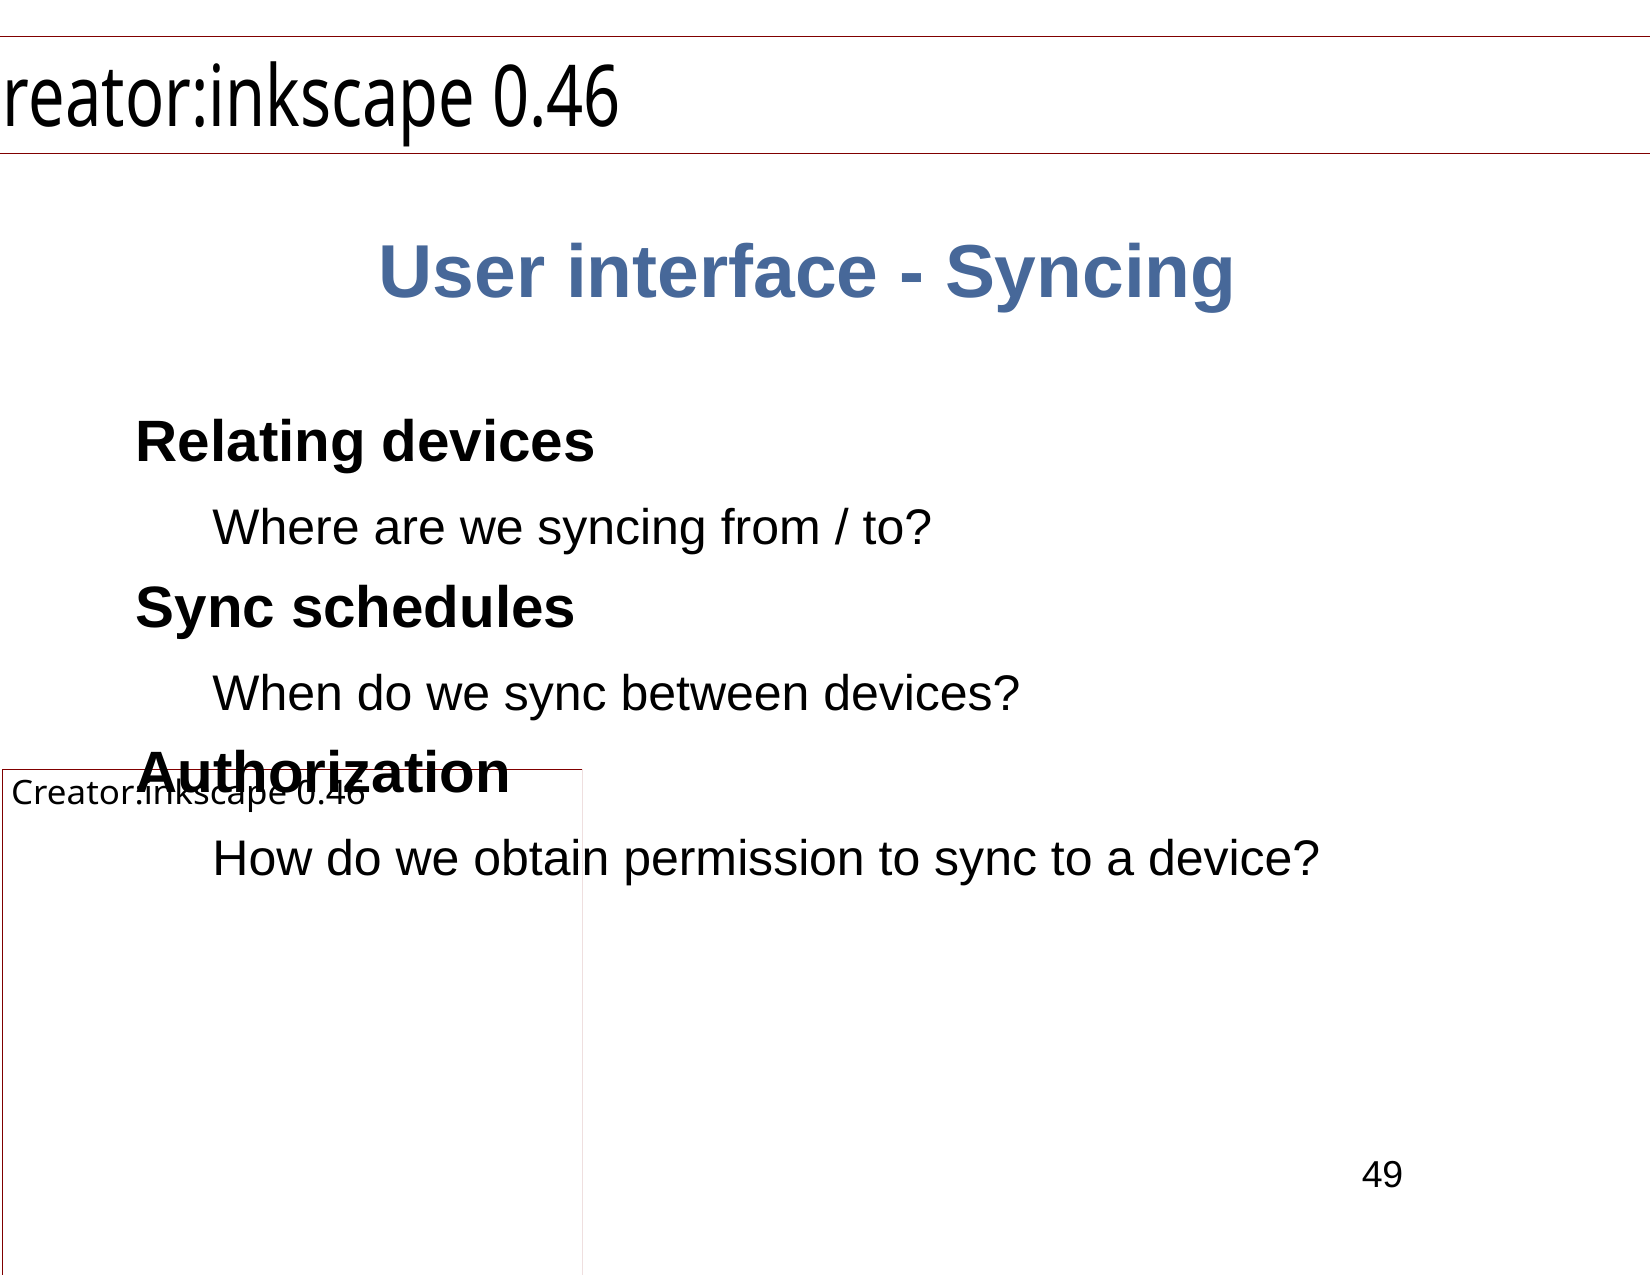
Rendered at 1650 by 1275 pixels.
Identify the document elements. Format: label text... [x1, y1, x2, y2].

title User interface - Syncing [118, 177, 1498, 371]
list Relating devices Where are we syncing from / to? Sync schedules When do we sync between devices? Authorization How do we obtain permission to sync to a device? [118, 413, 1498, 1126]
